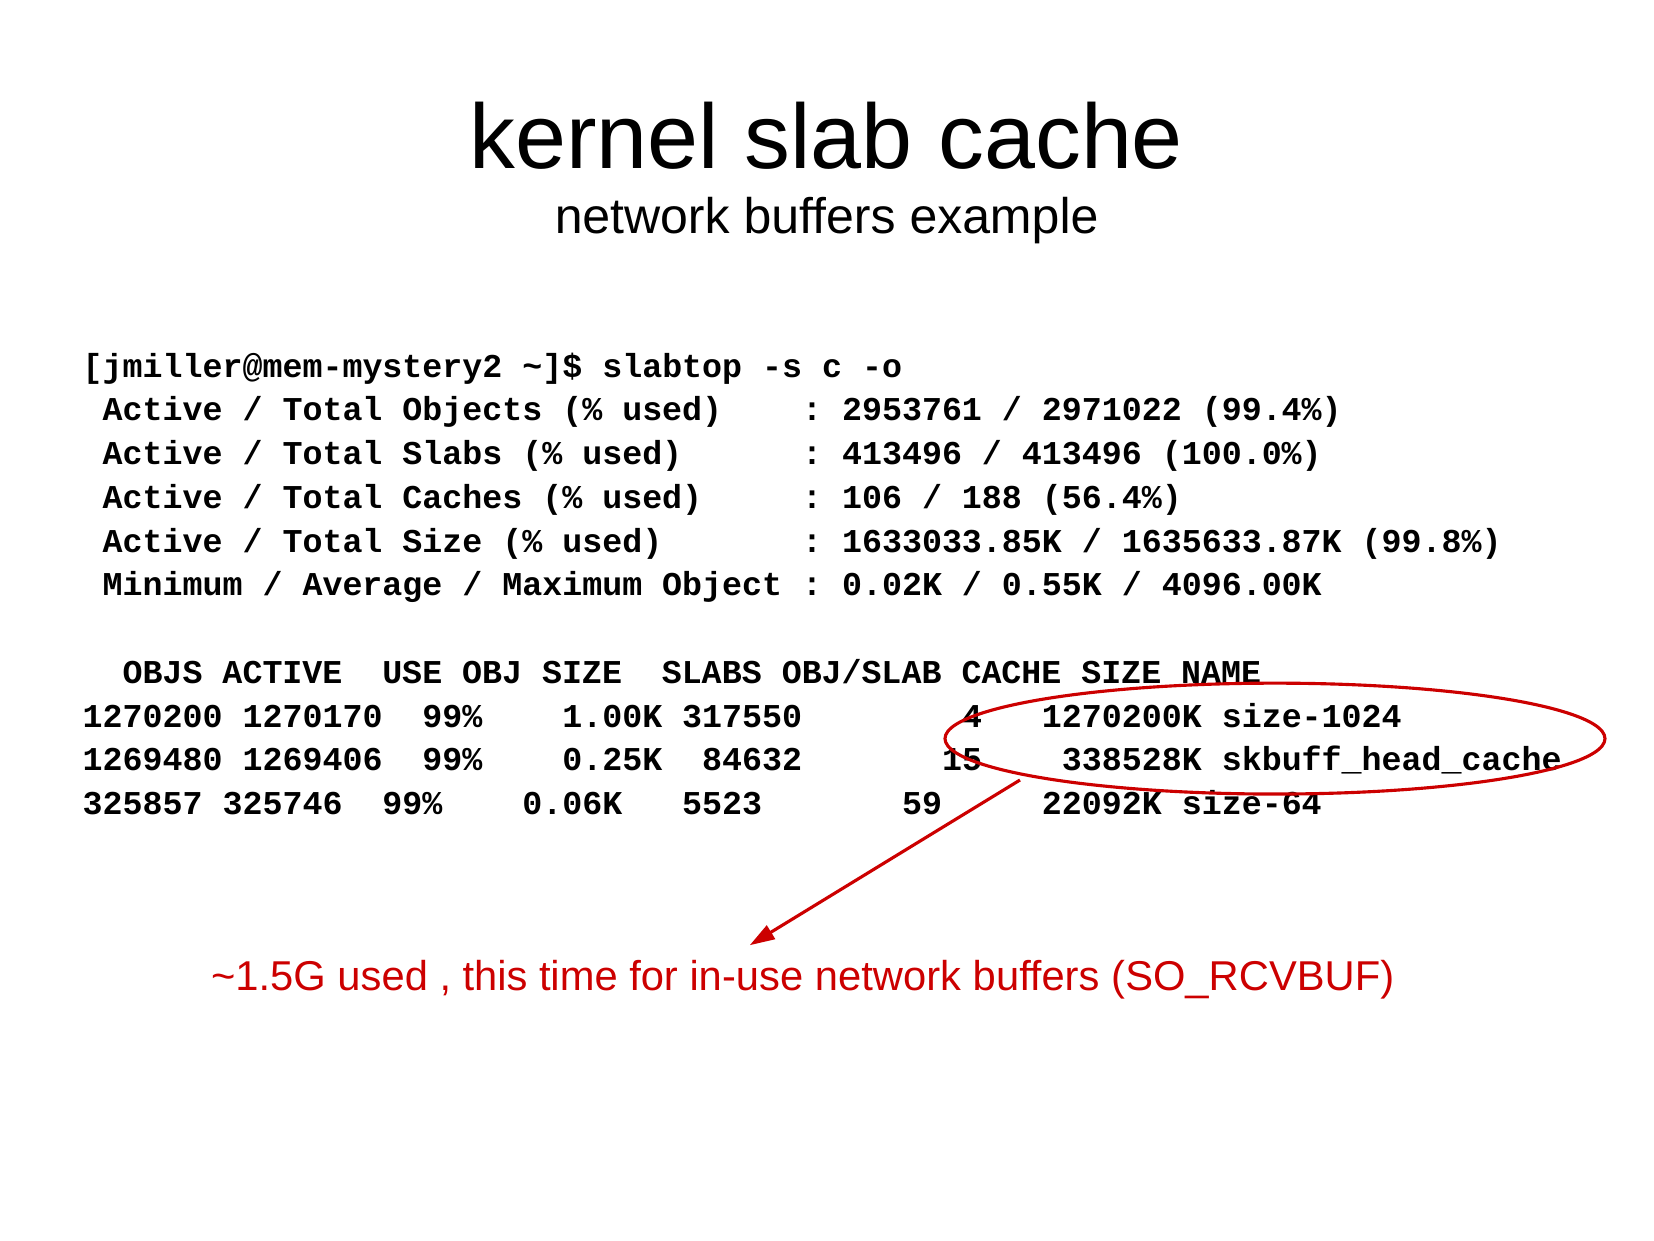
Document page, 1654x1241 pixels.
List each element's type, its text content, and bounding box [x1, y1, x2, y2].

list [jmiller@mem-mystery2 ~]$ slabtop -s c -o Active / Total Objects (% used) : 2953761 / 2971022 (99.4%) Active / Total Slabs (% used) : 413496 / 413496 (100.0%) Active / Total Caches (% used) : 106 / 188 (56.4%) Active / Total Size (% used) : 1633033.85K / 1635633.87K (99.8%) Minimum / Average / Maximum Object : 0.02K / 0.55K / 4096.00K OBJS ACTIVE USE OBJ SIZE SLABS OBJ/SLAB CACHE SIZE NAME 1270200 1270170 99% 1.00K 317550 4 1270200K size-1024 1269480 1269406 99% 0.25K 84632 15 338528K skbuff_head_cache 325857 325746 99% 0.06K 5523 59 22092K size-64 [82, 349, 1571, 823]
title kernel slab cache network buffers example [82, 61, 1571, 269]
list [jmiller@mem-mystery2 ~]$ slabtop -s c -o Active / Total Objects (% used) : 2953761 / 2971022 (99.4%) Active / Total Slabs (% used) : 413496 / 413496 (100.0%) Active / Total Caches (% used) : 106 / 188 (56.4%) Active / Total Size (% used) : 1633033.85K / 1635633.87K (99.8%) Minimum / Average / Maximum Object : 0.02K / 0.55K / 4096.00K OBJS ACTIVE USE OBJ SIZE SLABS OBJ/SLAB CACHE SIZE NAME 1270200 1270170 99% 1.00K 317550 4 1270200K size-1024 1269480 1269406 99% 0.25K 84632 15 338528K skbuff_head_cache 325857 325746 99% 0.06K 5523 59 22092K size-64 [947, 685, 1571, 792]
text_box ~1.5G used , this time for in-use network buffers (SO_RCVBUF) [196, 945, 1411, 1007]
